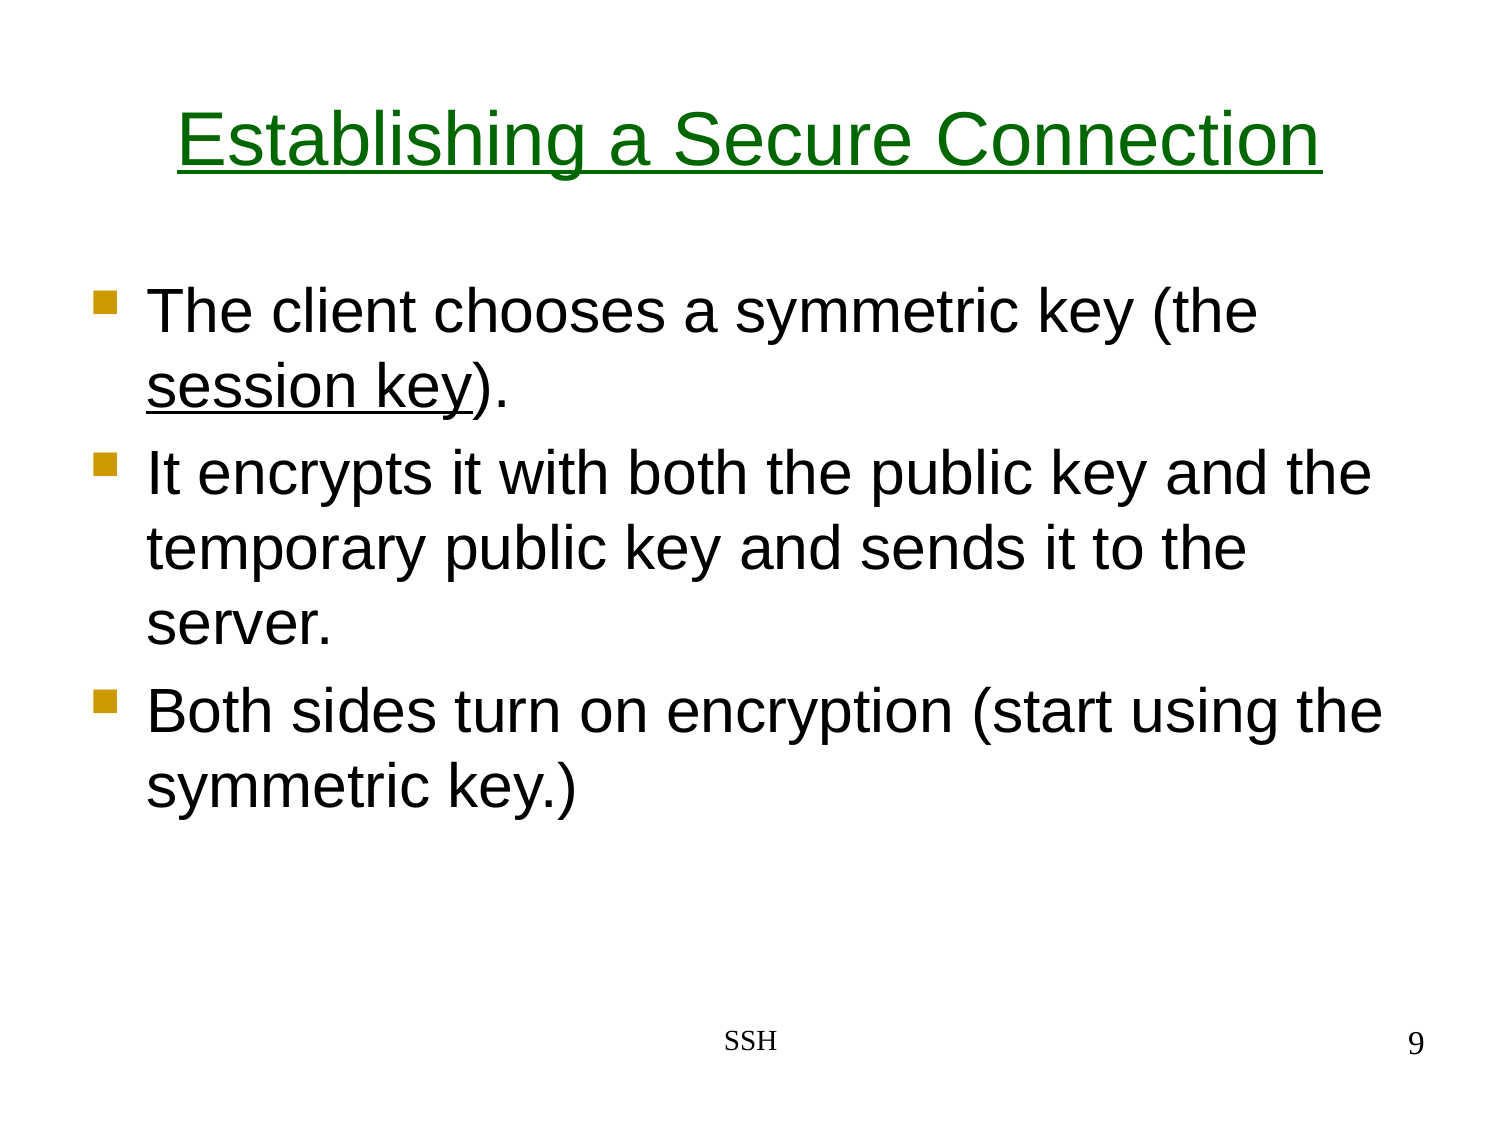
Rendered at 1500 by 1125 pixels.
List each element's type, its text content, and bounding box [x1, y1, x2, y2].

title Establishing a Secure Connection [75, 45, 1425, 233]
list The client chooses a symmetric key (the session key). It encrypts it with both the public key and the temporary public key and sends it to the server. Both sides turn on encryption (start using the symmetric key.) [75, 262, 1425, 1006]
